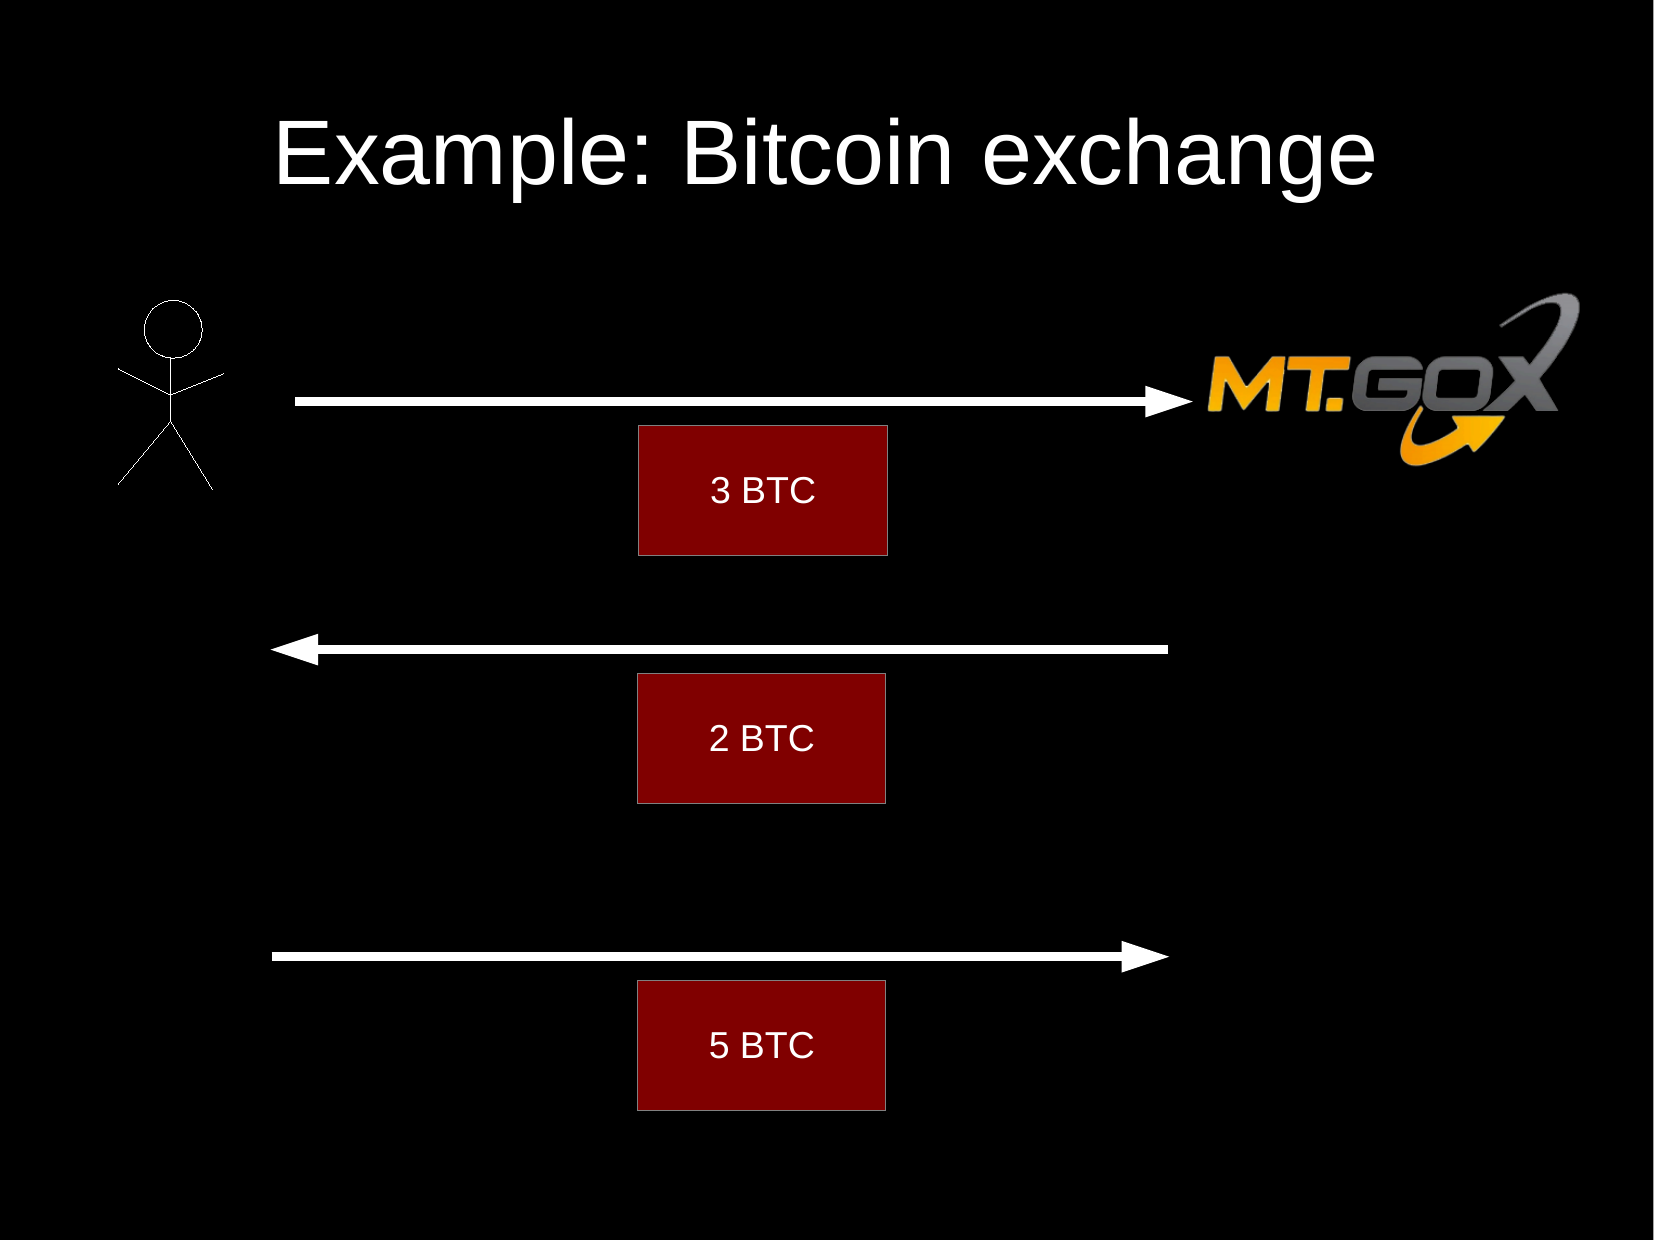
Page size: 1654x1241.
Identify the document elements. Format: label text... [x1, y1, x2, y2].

text_box 2 BTC [637, 673, 886, 804]
picture [1204, 285, 1583, 475]
title Example: Bitcoin exchange [82, 49, 1571, 257]
text_box 3 BTC [638, 425, 888, 556]
text_box 5 BTC [637, 980, 886, 1111]
